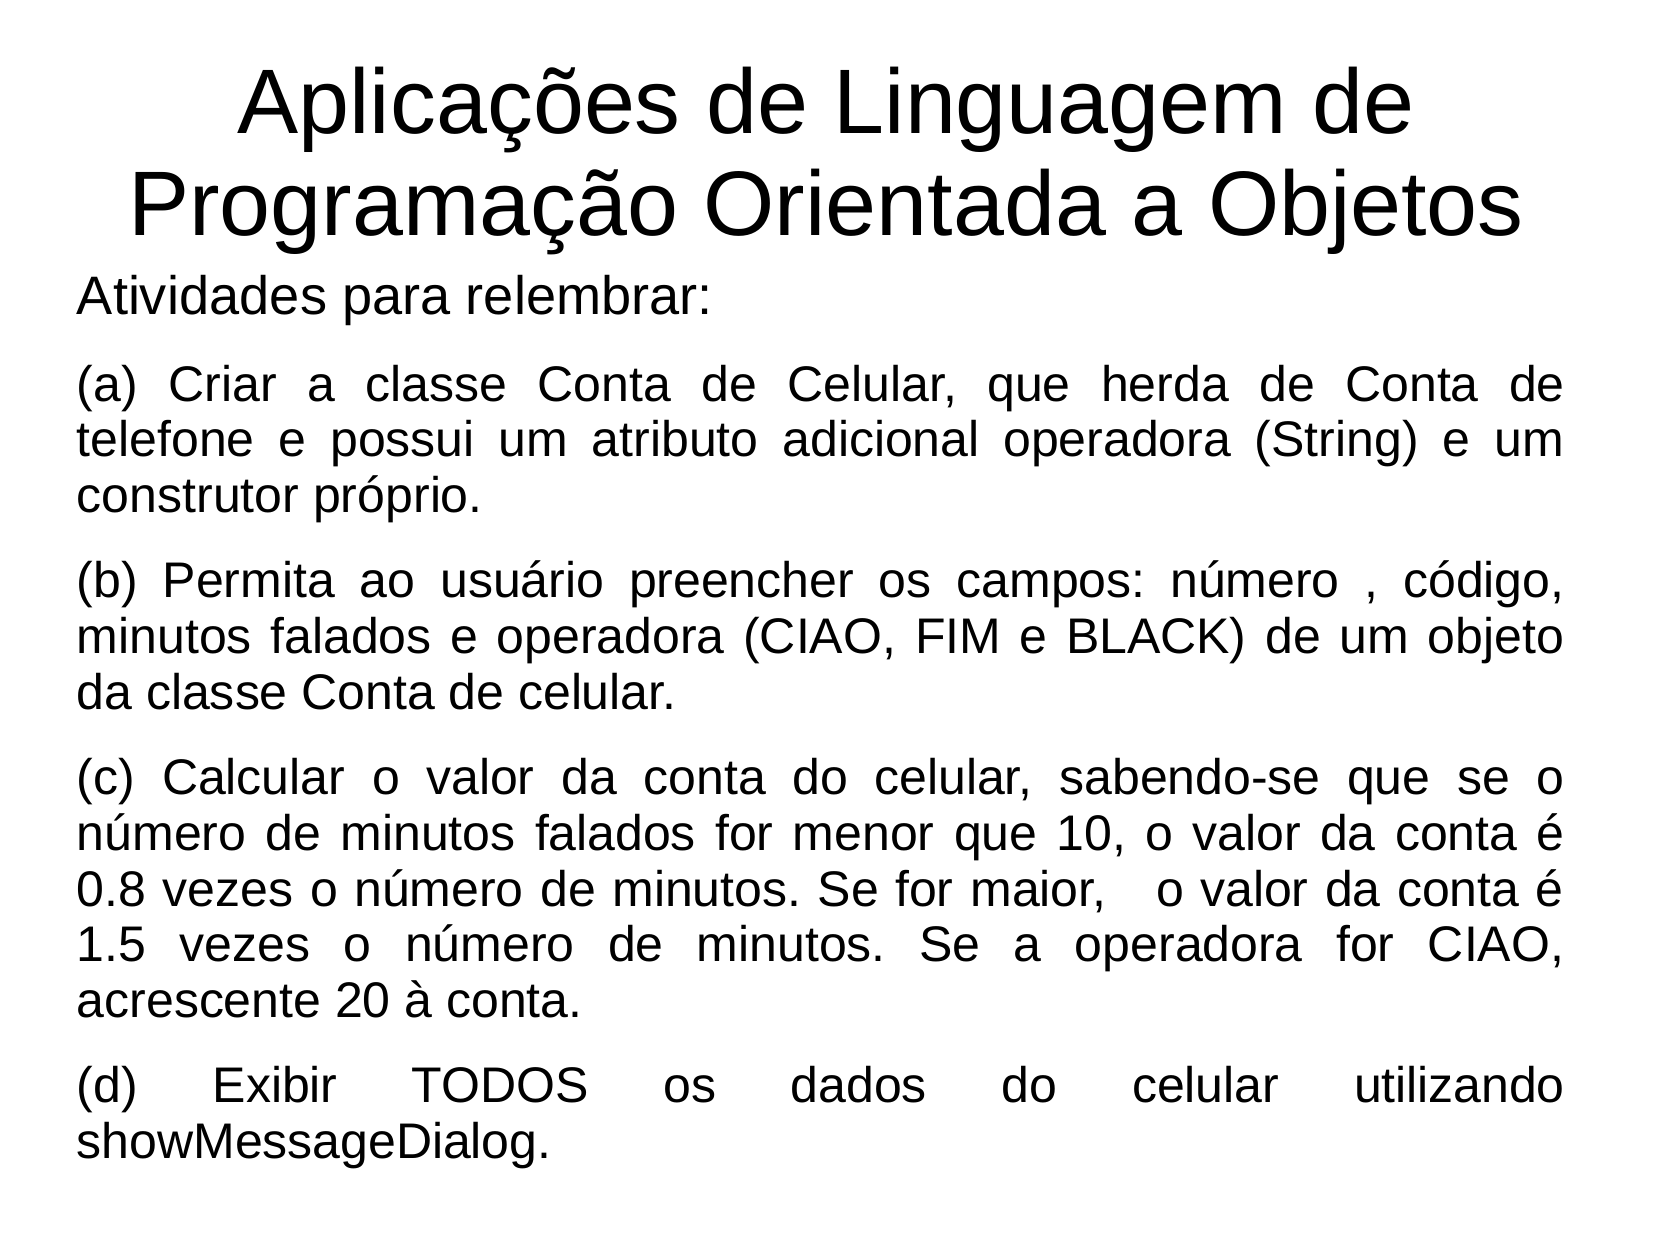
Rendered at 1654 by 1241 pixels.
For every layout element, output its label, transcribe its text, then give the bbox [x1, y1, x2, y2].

list Atividades para relembrar: (a) Criar a classe Conta de Celular, que herda de Conta de telefone e possui um atributo adicional operadora (String) e um construtor próprio. (b) Permita ao usuário preencher os campos: número , código, minutos falados e operadora (CIAO, FIM e BLACK) de um objeto da classe Conta de celular. (c) Calcular o valor da conta do celular, sabendo-se que se o número de minutos falados for menor que 10, o valor da conta é 0.8 vezes o número de minutos. Se for maior, o valor da conta é 1.5 vezes o número de minutos. Se a operadora for CIAO, acrescente 20 à conta. (d) Exibir TODOS os dados do celular utilizando showMessageDialog. [76, 265, 1566, 1241]
title Aplicações de Linguagem de Programação Orientada a Objetos [82, 49, 1571, 257]
